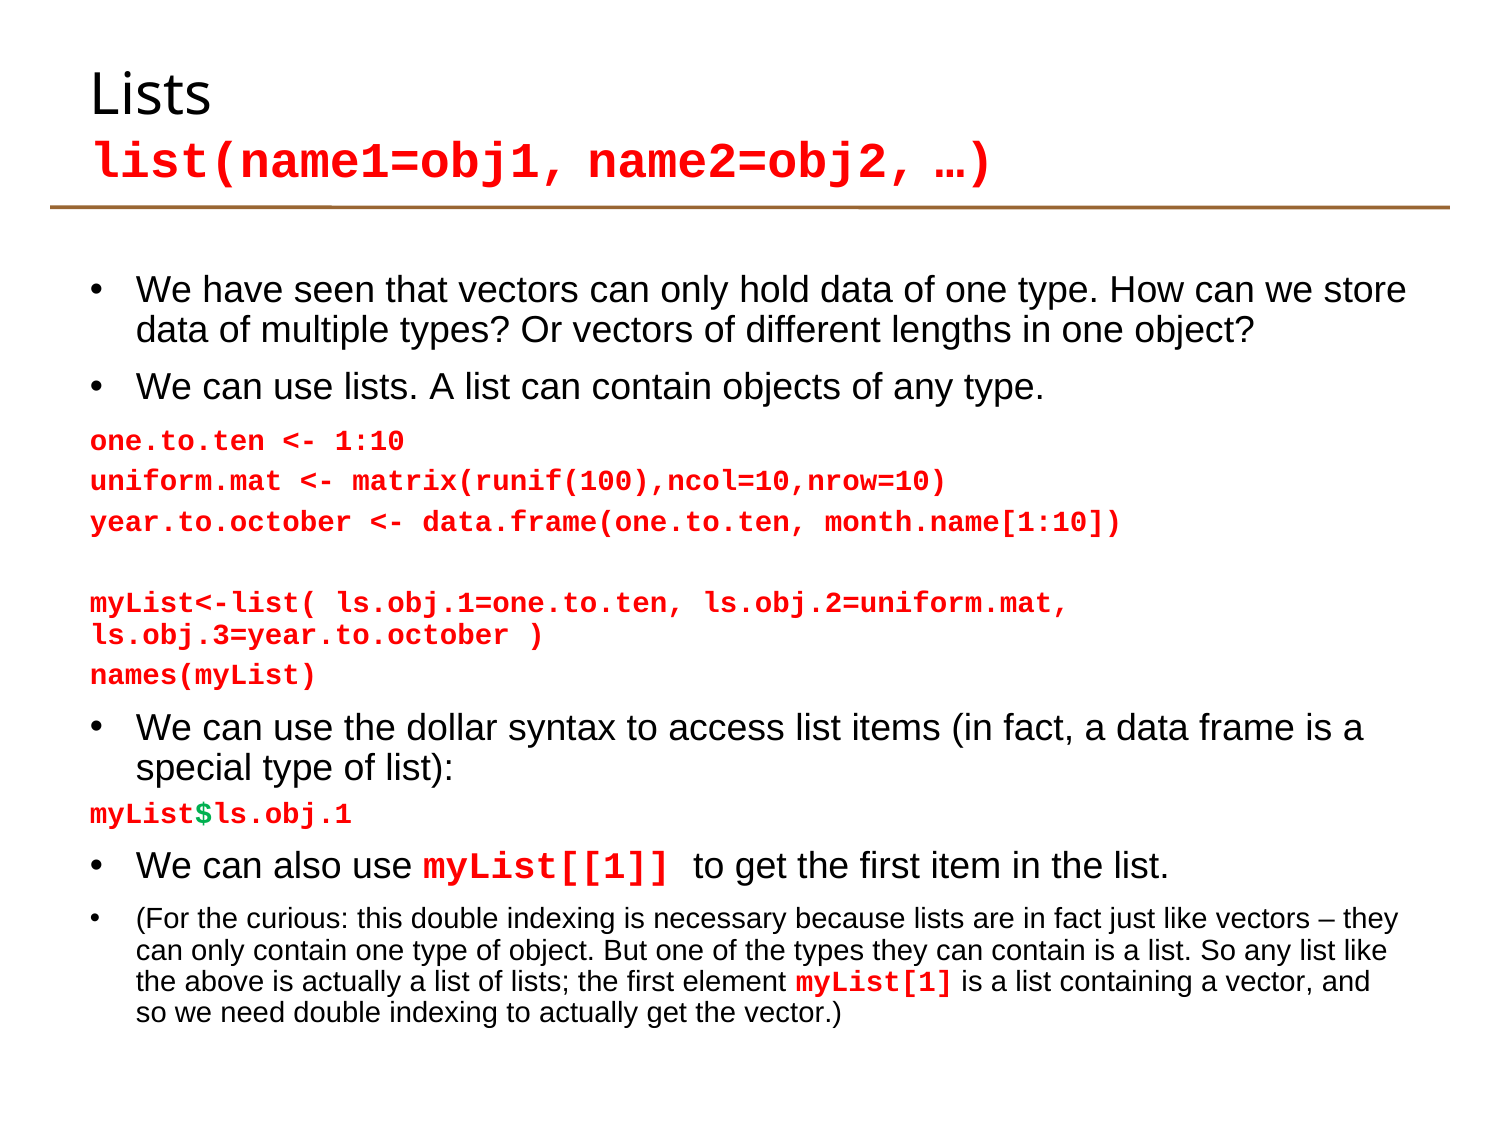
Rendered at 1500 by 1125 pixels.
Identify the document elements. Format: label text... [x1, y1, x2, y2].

text_box Lists list(name1=obj1, name2=obj2, …) [75, 26, 1425, 215]
text_box We have seen that vectors can only hold data of one type. How can we store data of multiple types? Or vectors of different lengths in one object? We can use lists. A list can contain objects of any type. one.to.ten <- 1:10 uniform.mat <- matrix(runif(100),ncol=10,nrow=10) year.to.october <- data.frame(one.to.ten, month.name[1:10]) myList<-list( ls.obj.1=one.to.ten, ls.obj.2=uniform.mat, ls.obj.3=year.to.october ) names(myList) We can use the dollar syntax to access list items (in fact, a data frame is a special type of list): myList$ls.obj.1 We can also use myList[[1]] to get the first item in the list. (For the curious: this double indexing is necessary because lists are in fact just like vectors – they can only contain one type of object. But one of the types they can contain is a list. So any list like the above is actually a list of lists; the first element myList[1] is a list containing a vector, and so we need double indexing to actually get the vector.) [75, 262, 1426, 1005]
